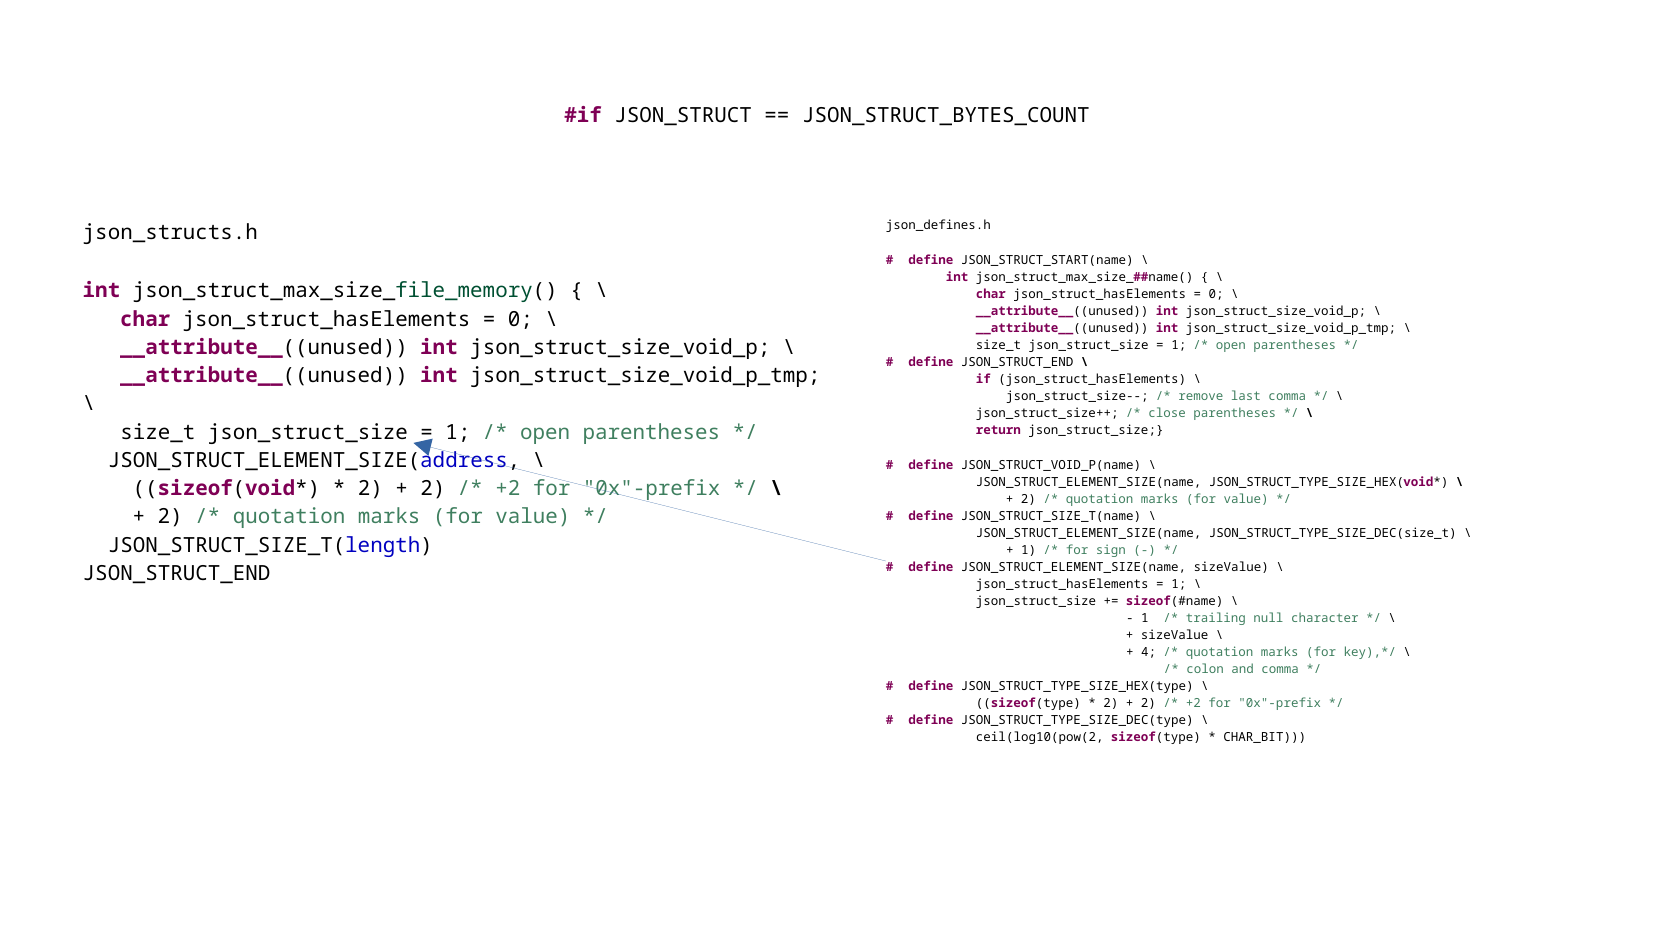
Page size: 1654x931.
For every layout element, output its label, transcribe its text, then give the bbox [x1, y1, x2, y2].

list json_defines.h # define JSON_STRUCT_START(name) \ int json_struct_max_size_##name() { \ char json_struct_hasElements = 0; \ __attribute__((unused)) int json_struct_size_void_p; \ __attribute__((unused)) int json_struct_size_void_p_tmp; \ size_t json_struct_size = 1; /* open parentheses */ # define JSON_STRUCT_END \ if (json_struct_hasElements) \ json_struct_size--; /* remove last comma */ \ json_struct_size++; /* close parentheses */ \ return json_struct_size;} # define JSON_STRUCT_VOID_P(name) \ JSON_STRUCT_ELEMENT_SIZE(name, JSON_STRUCT_TYPE_SIZE_HEX(void*) \ + 2) /* quotation marks (for value) */ # define JSON_STRUCT_SIZE_T(name) \ JSON_STRUCT_ELEMENT_SIZE(name, JSON_STRUCT_TYPE_SIZE_DEC(size_t) \ + 1) /* for sign (-) */ # define JSON_STRUCT_ELEMENT_SIZE(name, sizeValue) \ json_struct_hasElements = 1; \ json_struct_size += sizeof(#name) \ - 1 /* trailing null character */ \ + sizeValue \ + 4; /* quotation marks (for key),*/ \ /* colon and comma */ # define JSON_STRUCT_TYPE_SIZE_HEX(type) \ ((sizeof(type) * 2) + 2) /* +2 for "0x"-prefix */ # define JSON_STRUCT_TYPE_SIZE_DEC(type) \ ceil(log10(pow(2, sizeof(type) * CHAR_BIT))) [885, 216, 1571, 756]
title #if JSON_STRUCT == JSON_STRUCT_BYTES_COUNT [82, 37, 1571, 193]
list json_structs.h int json_struct_max_size_file_memory() { \ char json_struct_hasElements = 0; \ __attribute__((unused)) int json_struct_size_void_p; \ __attribute__((unused)) int json_struct_size_void_p_tmp; \ size_t json_struct_size = 1; /* open parentheses */ JSON_STRUCT_ELEMENT_SIZE(address, \ ((sizeof(void*) * 2) + 2) /* +2 for "0x"-prefix */ \ + 2) /* quotation marks (for value) */ JSON_STRUCT_SIZE_T(length) JSON_STRUCT_END [82, 217, 827, 758]
